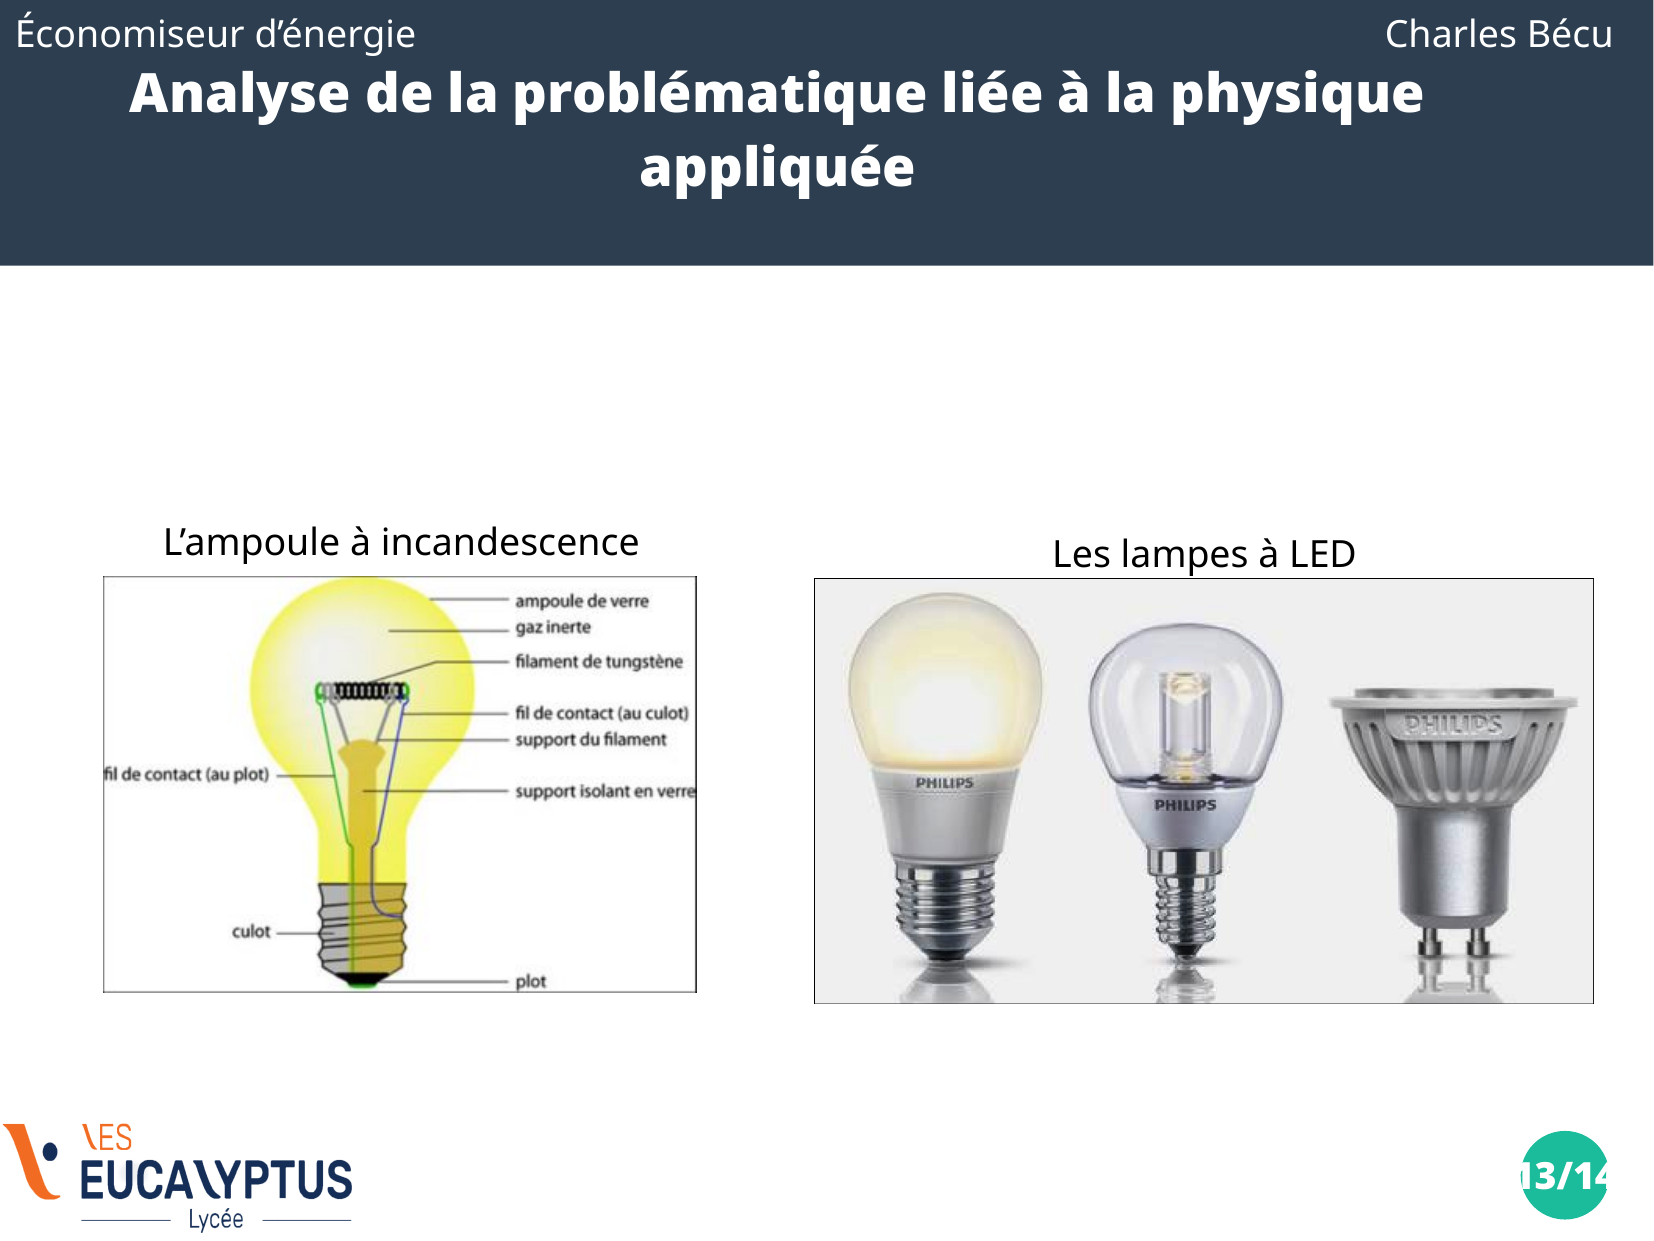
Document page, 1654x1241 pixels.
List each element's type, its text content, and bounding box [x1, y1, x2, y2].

text_box Charles Bécu [1370, 0, 1654, 110]
text_box Économiseur d’énergie [0, 0, 438, 110]
text_box L’ampoule à incandescence [118, 507, 686, 571]
picture [814, 578, 1594, 1004]
picture [0, 1121, 355, 1236]
text_box Les lampes à LED [826, 519, 1583, 582]
title Analyse de la problématique liée à la physique appliquée [129, 49, 1524, 207]
picture [103, 576, 697, 993]
